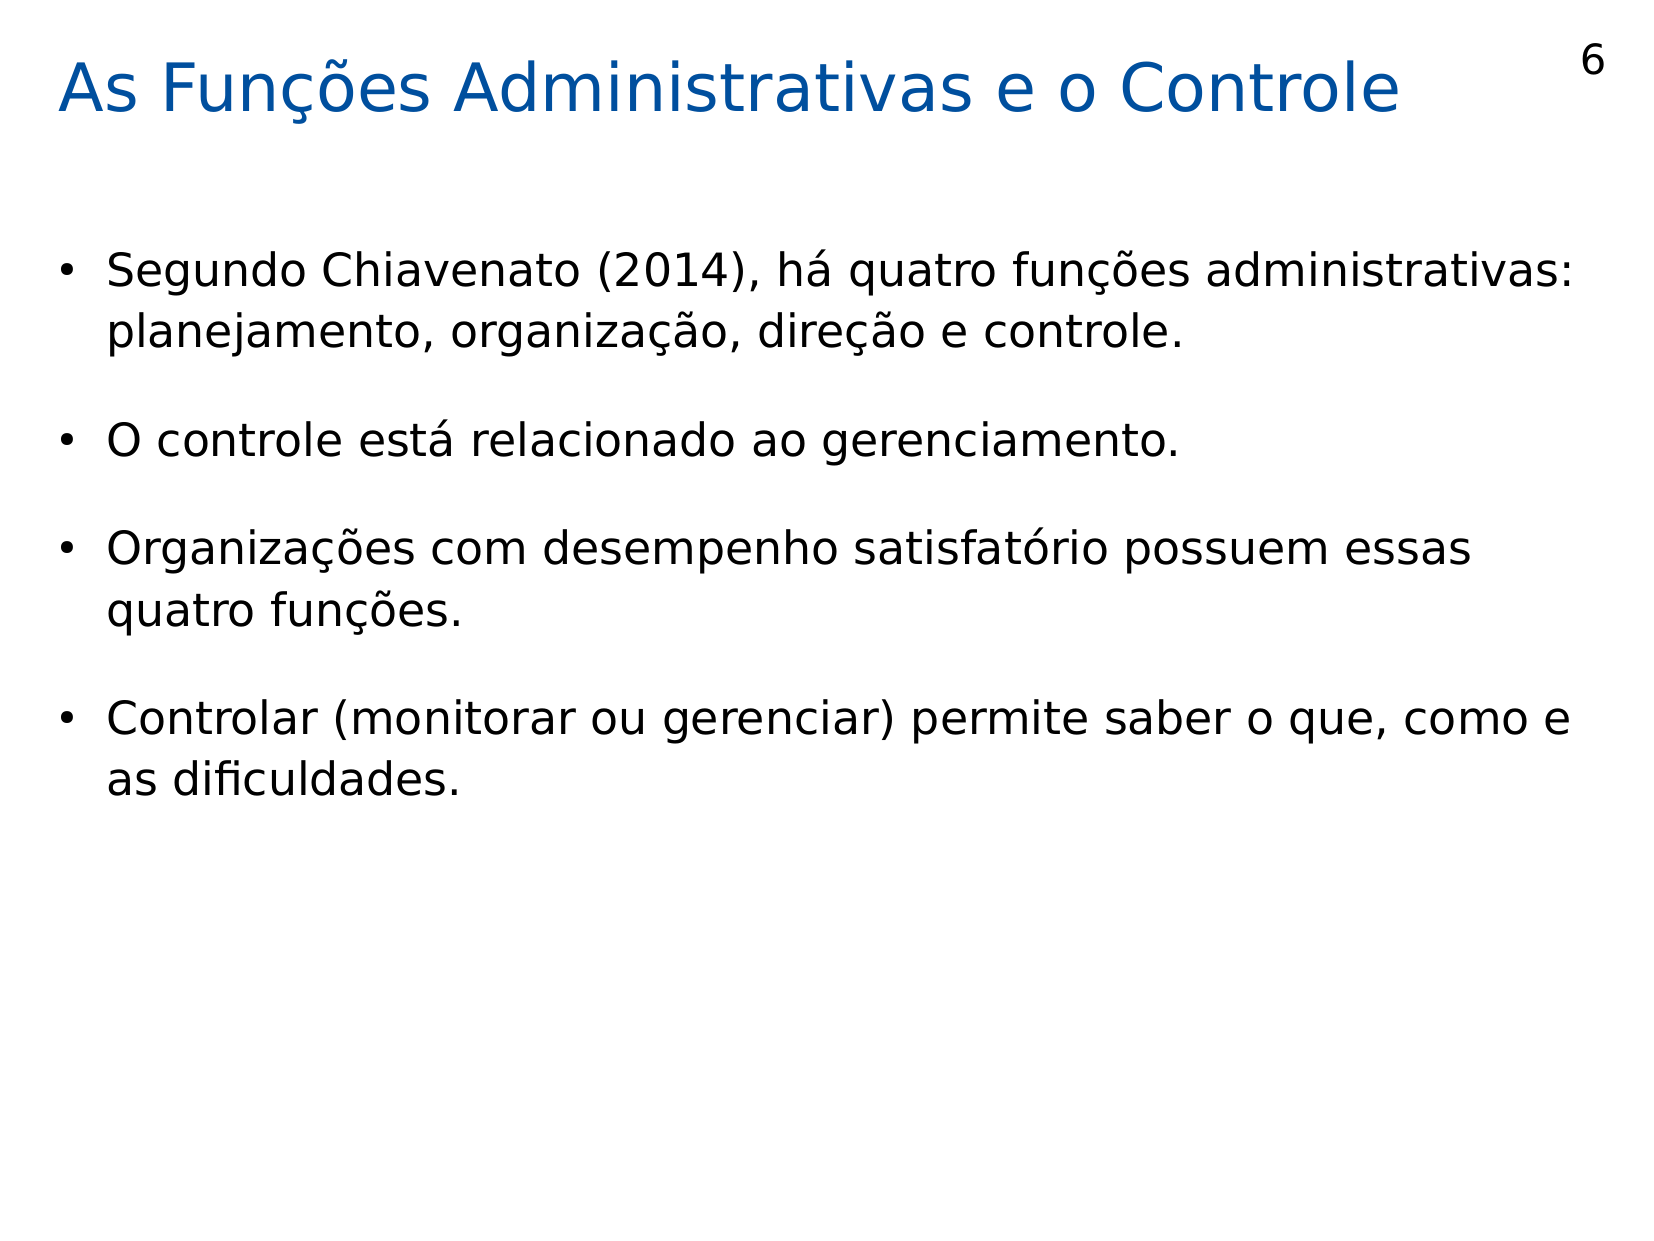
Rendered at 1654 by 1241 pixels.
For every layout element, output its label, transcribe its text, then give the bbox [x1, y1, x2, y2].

title As Funções Administrativas e o Controle [59, 29, 1506, 148]
list Segundo Chiavenato (2014), há quatro funções administrativas: planejamento, organização, direção e controle. O controle está relacionado ao gerenciamento. Organizações com desempenho satisfatório possuem essas quatro funções. Controlar (monitorar ou gerenciar) permite saber o que, como e as dificuldades. [59, 236, 1595, 1211]
